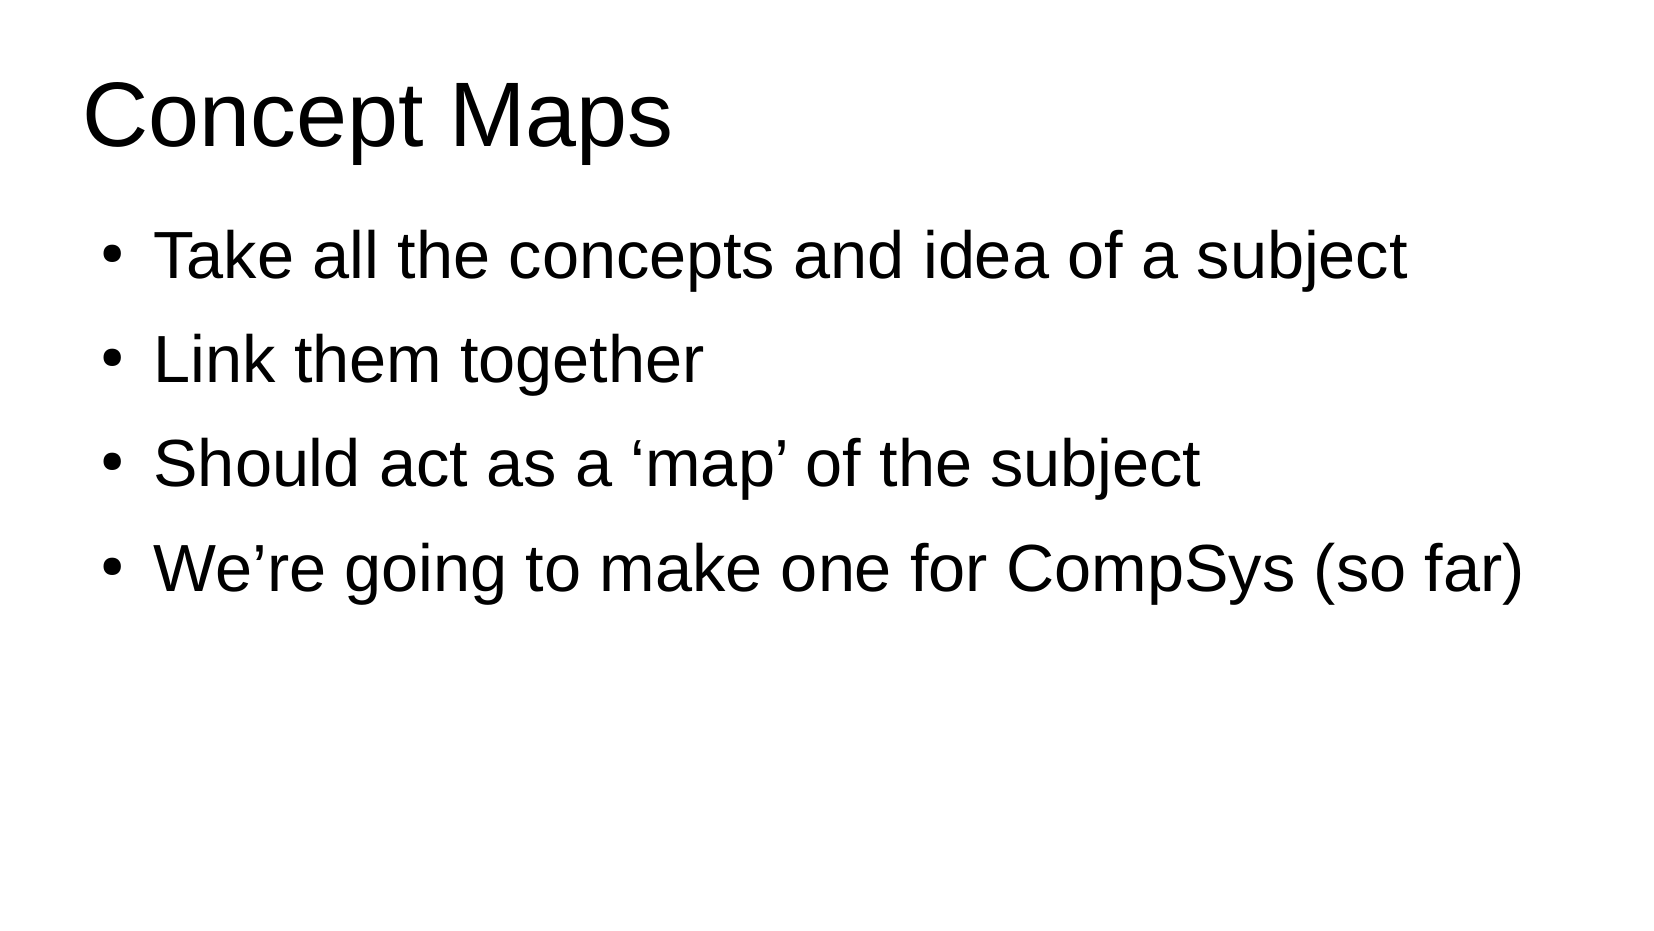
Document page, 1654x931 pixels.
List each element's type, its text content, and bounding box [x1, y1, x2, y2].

title Concept Maps [82, 37, 1571, 193]
list Take all the concepts and idea of a subject Link them together Should act as a ‘map’ of the subject We’re going to make one for CompSys (so far) [82, 217, 1571, 758]
